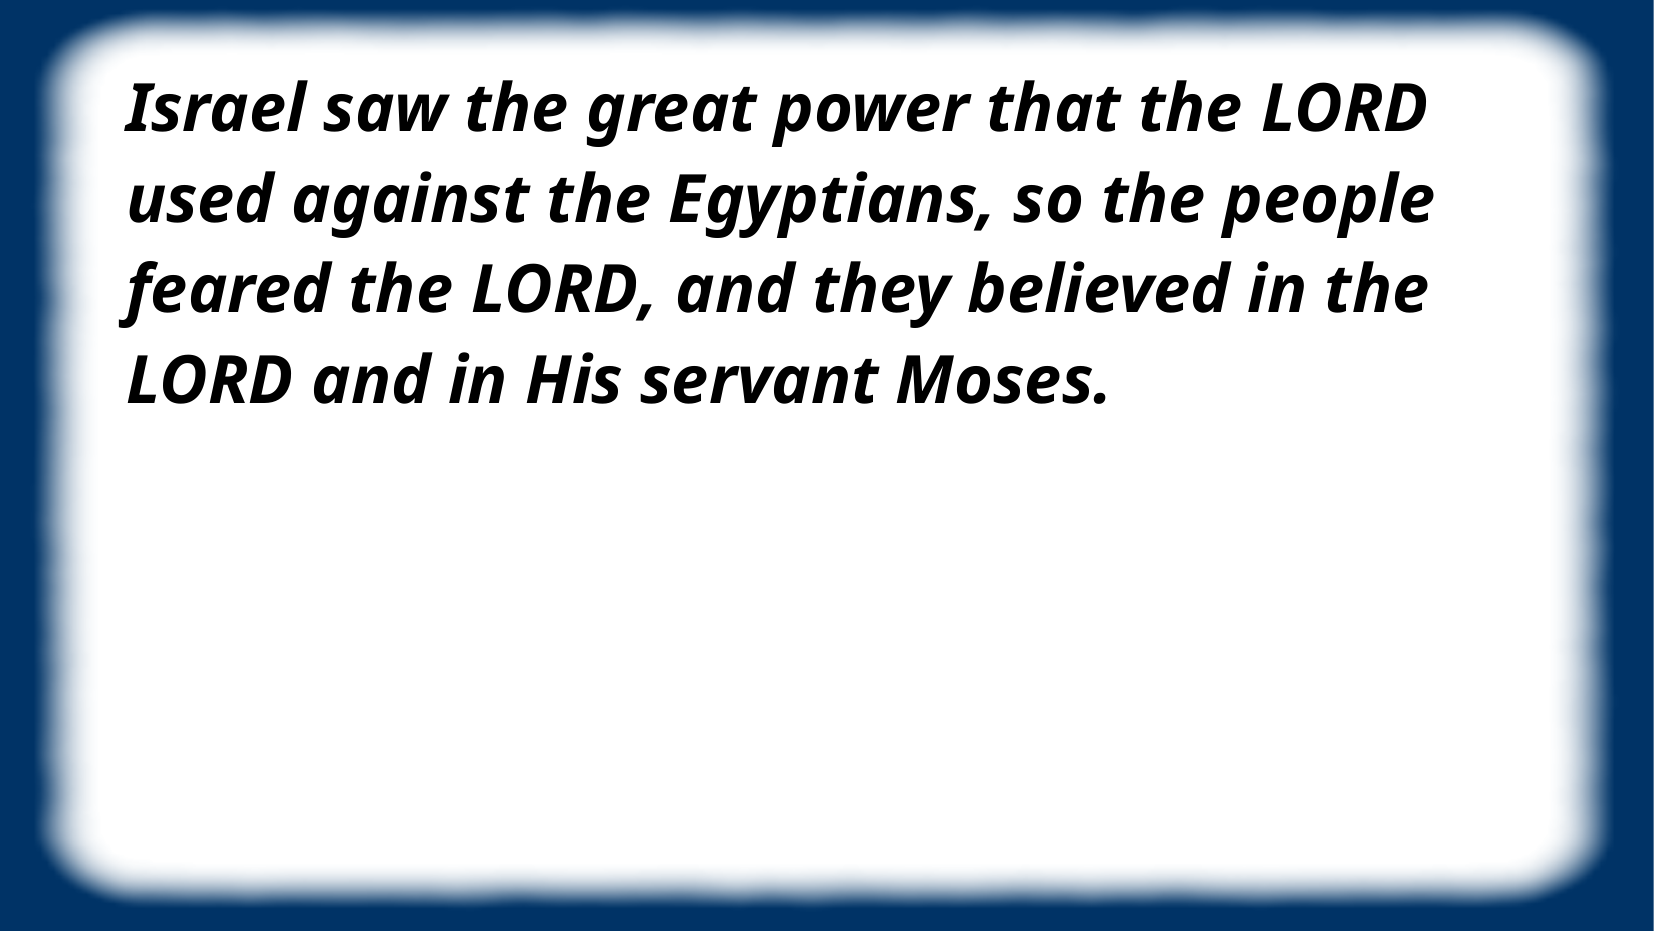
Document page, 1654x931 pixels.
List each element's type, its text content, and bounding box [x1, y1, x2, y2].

text_box Israel saw the great power that the Lord used against the Egyptians, so the people feared the Lord, and they believed in the Lord and in His servant Moses. [111, 52, 1561, 423]
picture [0, 0, 1654, 931]
